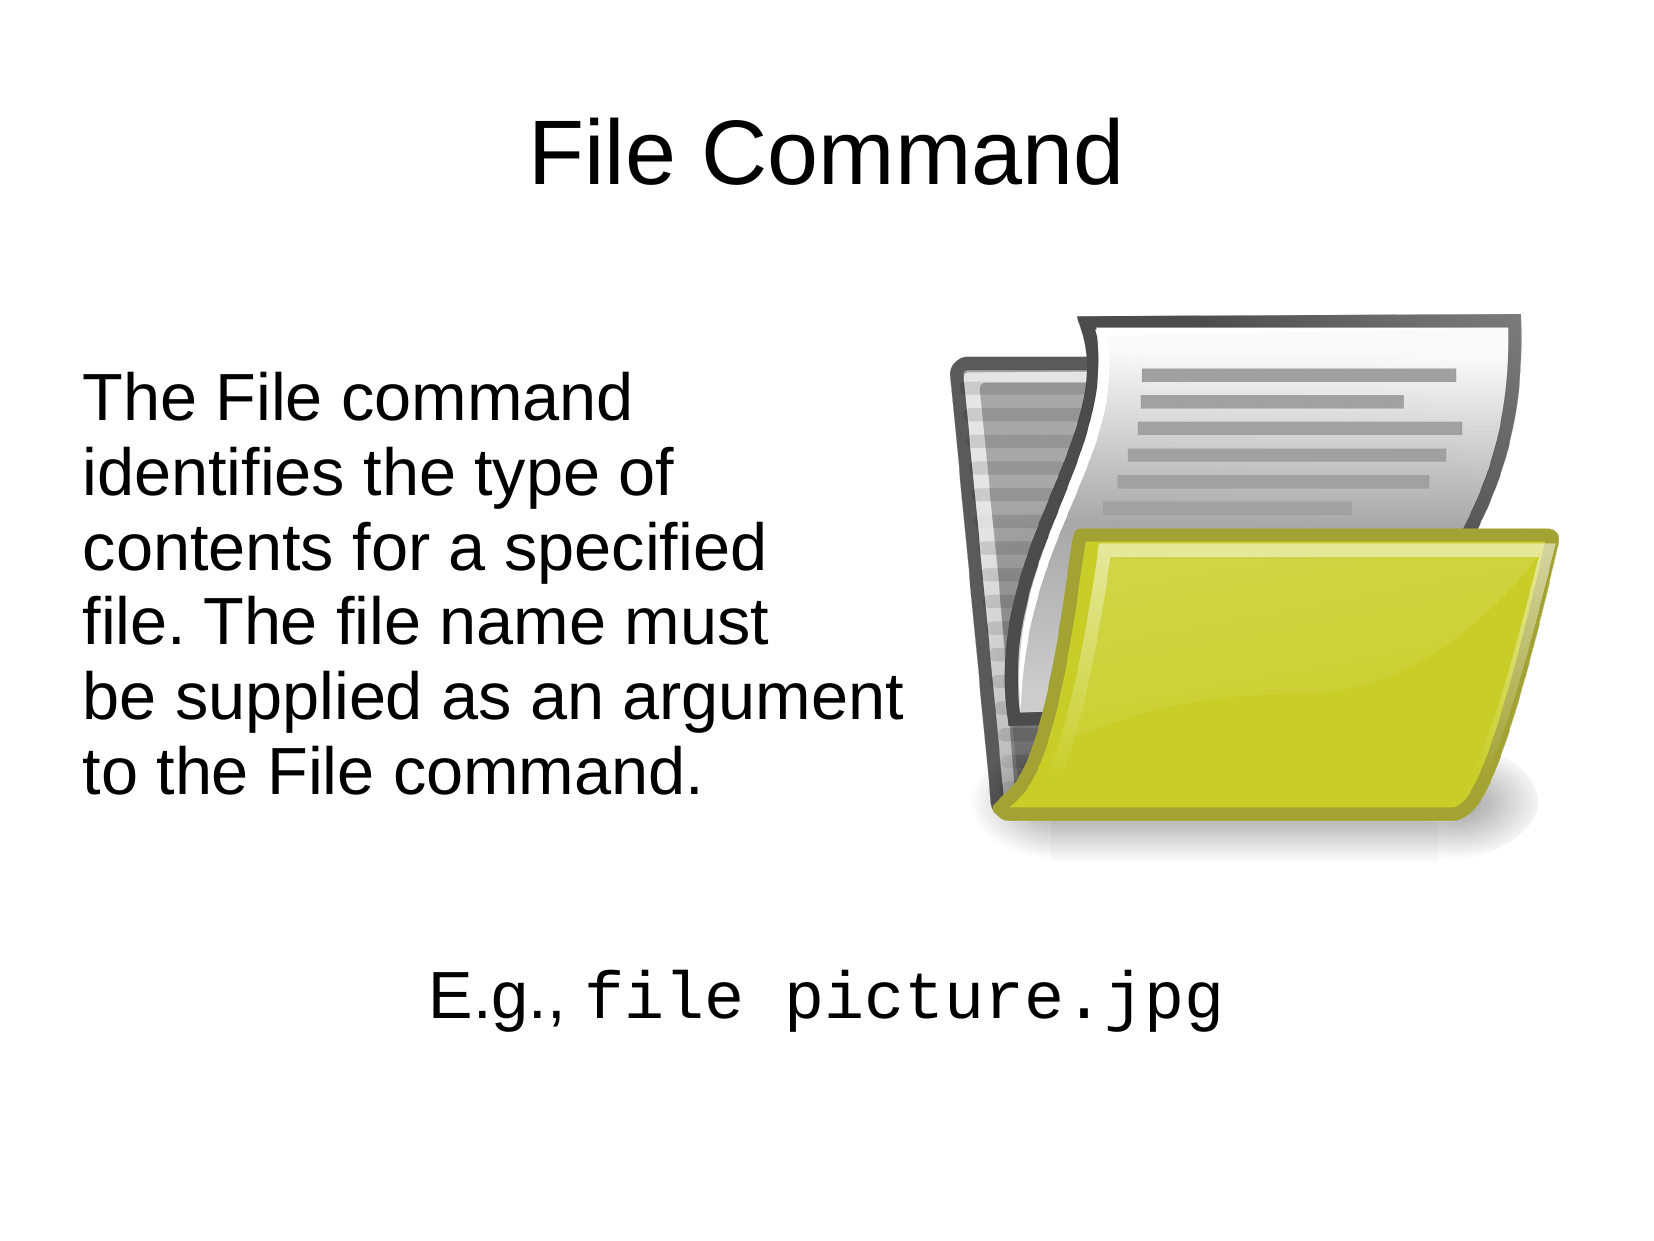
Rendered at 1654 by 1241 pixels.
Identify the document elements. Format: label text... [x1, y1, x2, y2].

title File Command [82, 49, 1571, 257]
subtitle The File command identifies the type of contents for a specified file. The file name must be supplied as an argument to the File command. E.g., file picture.jpg [82, 290, 1571, 1109]
picture [950, 314, 1559, 863]
